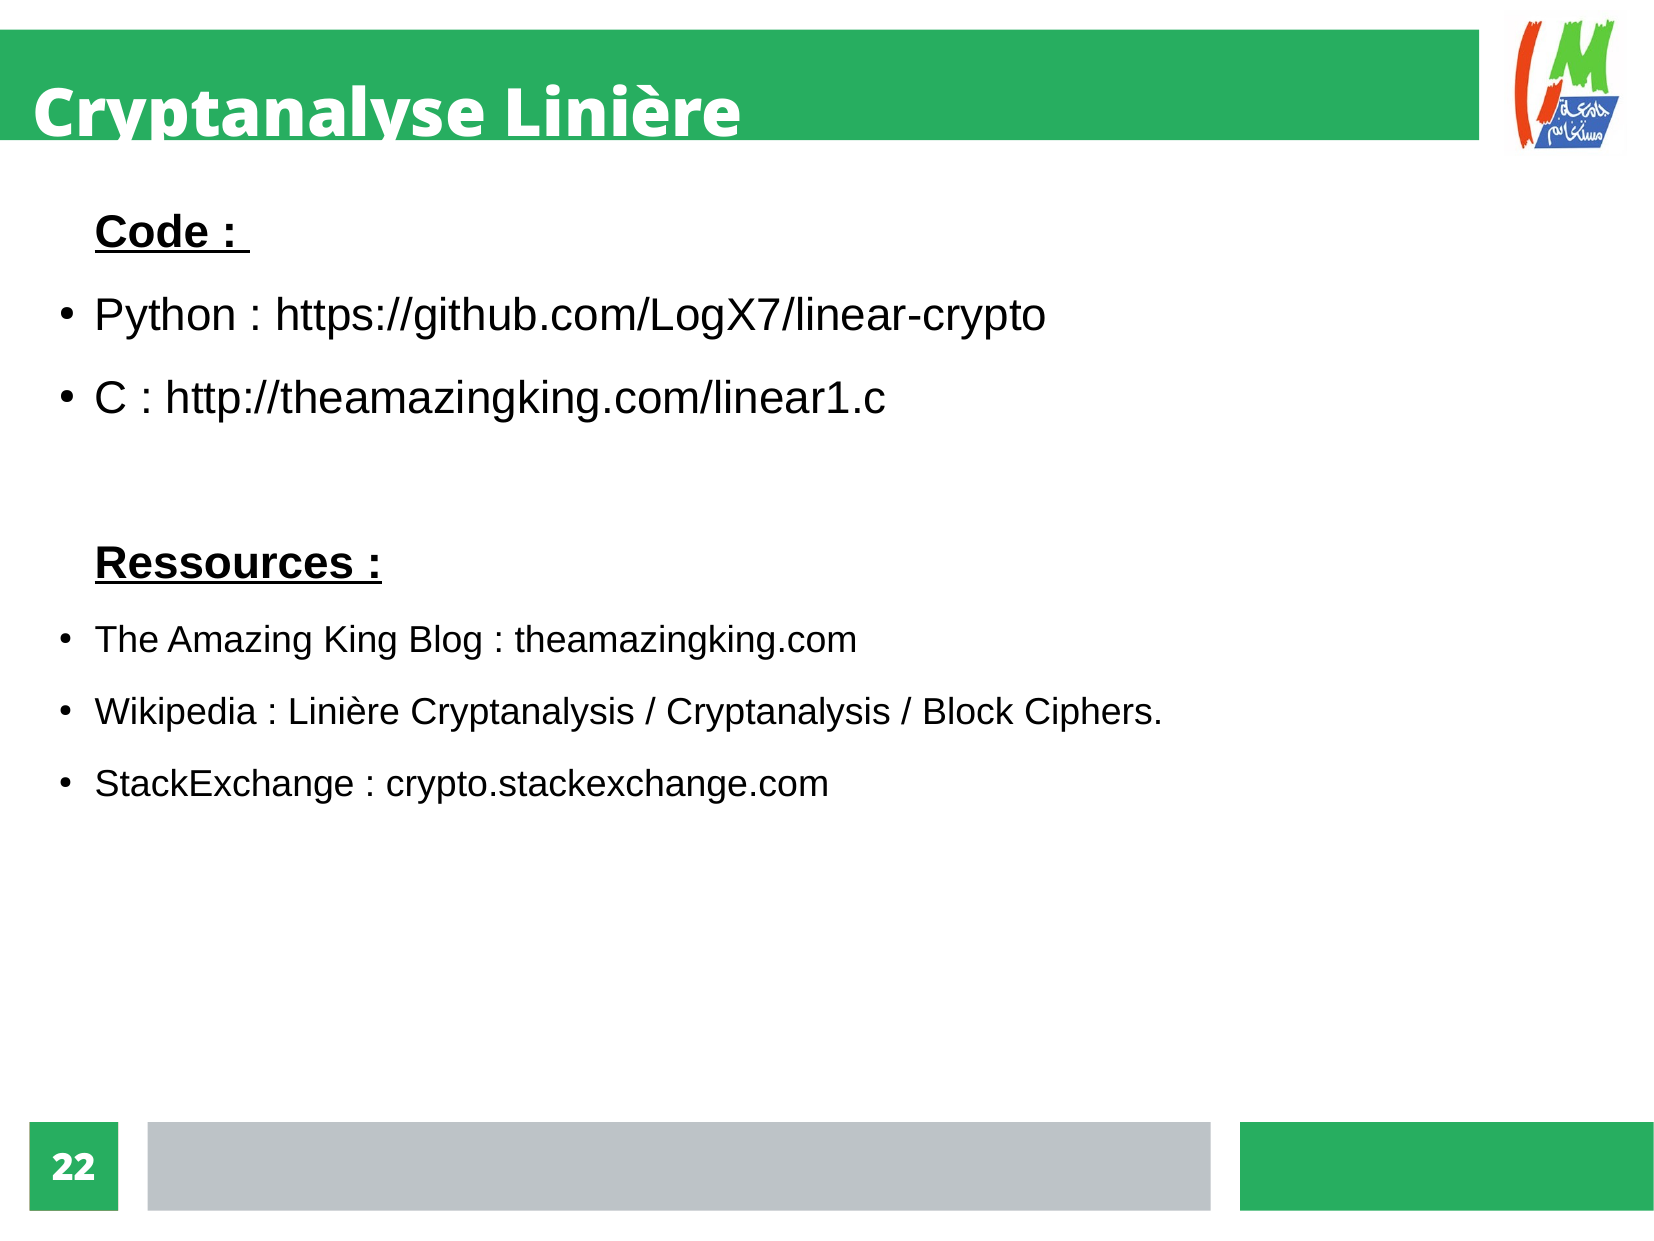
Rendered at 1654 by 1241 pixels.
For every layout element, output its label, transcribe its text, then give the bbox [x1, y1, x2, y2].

list Code : Python : https://github.com/LogX7/linear-crypto C : http://theamazingking.com/linear1.c Ressources : The Amazing King Blog : theamazingking.com Wikipedia : Linière Cryptanalysis / Cryptanalysis / Block Ciphers. StackExchange : crypto.stackexchange.com [59, 198, 1582, 1093]
title Cryptanalyse Linière [32, 16, 1560, 156]
list [59, 692, 1558, 1085]
picture [1504, 10, 1627, 156]
